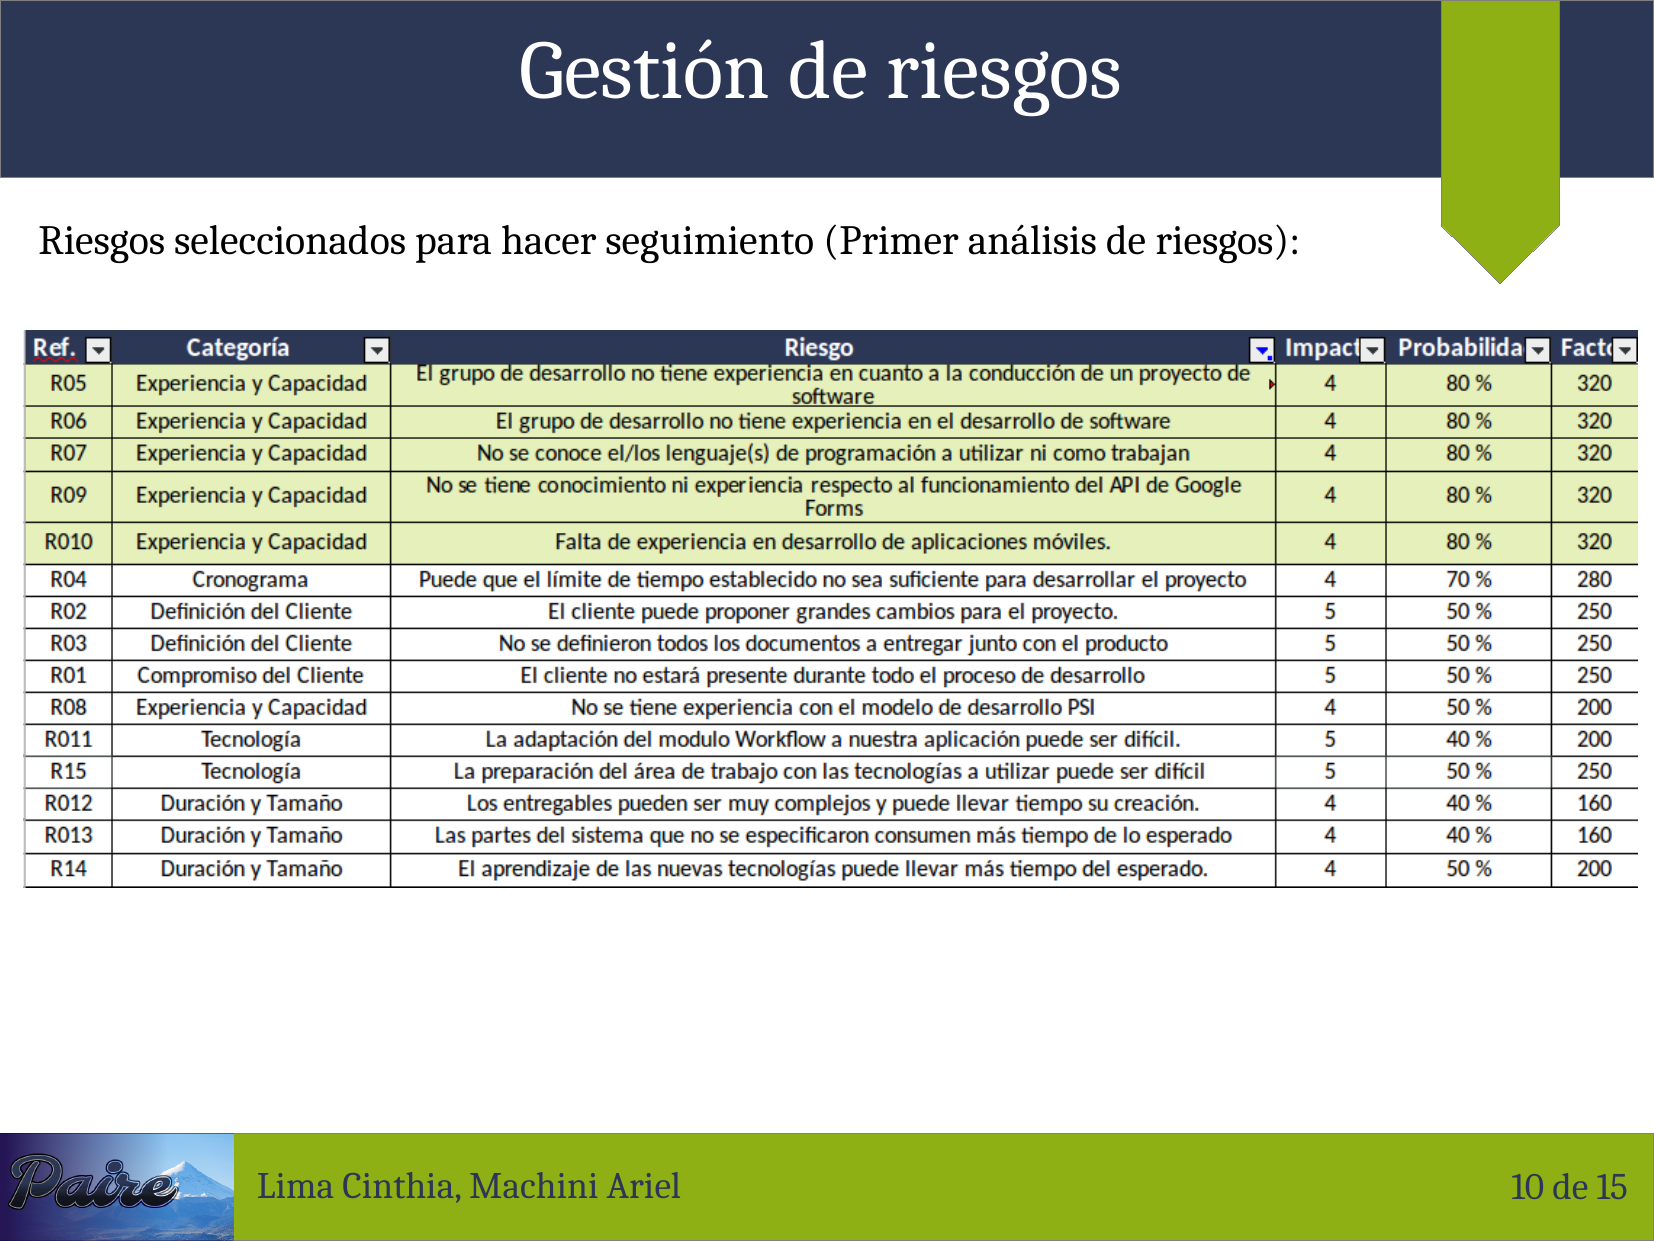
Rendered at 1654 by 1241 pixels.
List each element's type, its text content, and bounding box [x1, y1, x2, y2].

text_box Lima Cinthia, Machini Ariel [242, 1157, 715, 1217]
text_box <number> de 15 [1488, 1158, 1654, 1241]
text_box Riesgos seleccionados para hacer seguimiento (Primer análisis de riesgos): [23, 209, 1442, 322]
picture [23, 330, 1638, 888]
picture [0, 1133, 234, 1241]
text_box Gestión de riesgos [342, 15, 1300, 130]
text_box [0, 0, 1654, 284]
text_box [234, 1133, 1654, 1241]
